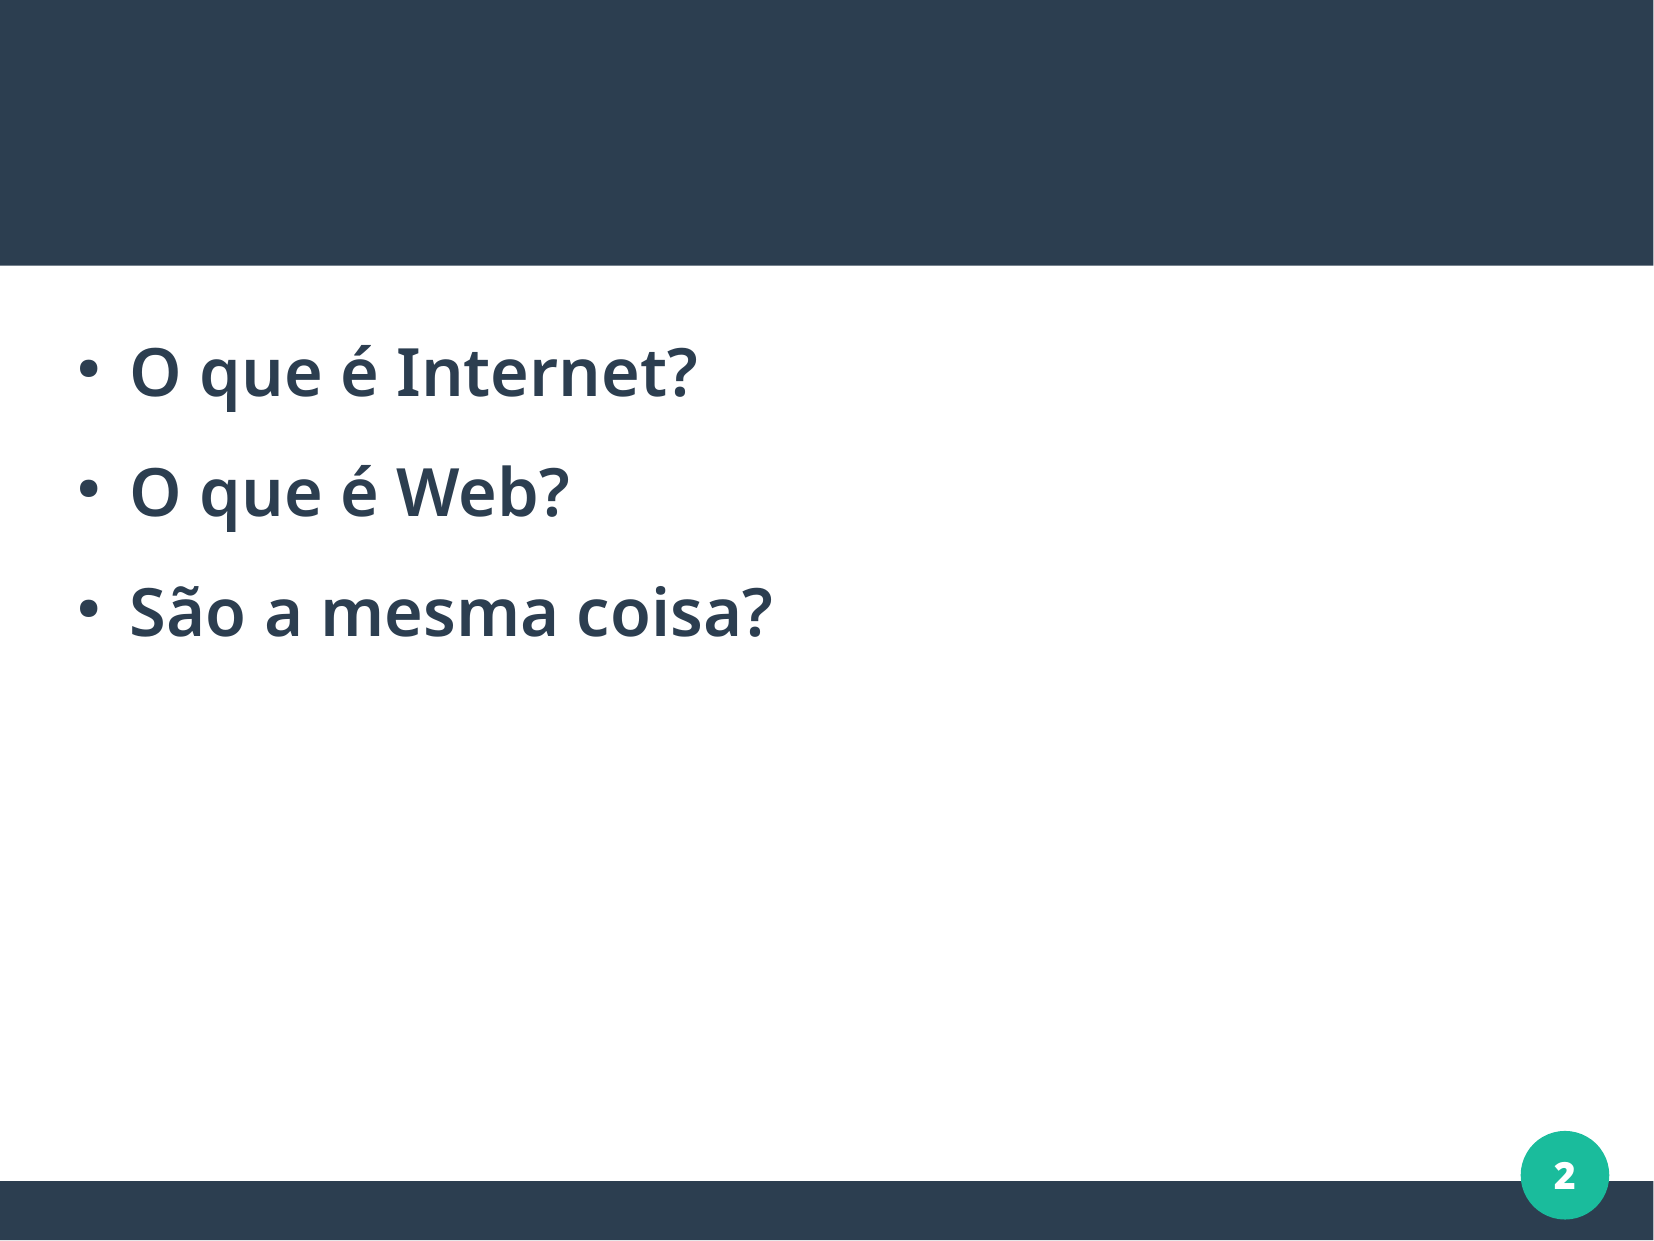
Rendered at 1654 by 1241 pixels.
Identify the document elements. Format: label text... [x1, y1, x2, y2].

list O que é Internet? O que é Web? São a mesma coisa? [59, 324, 1595, 1152]
